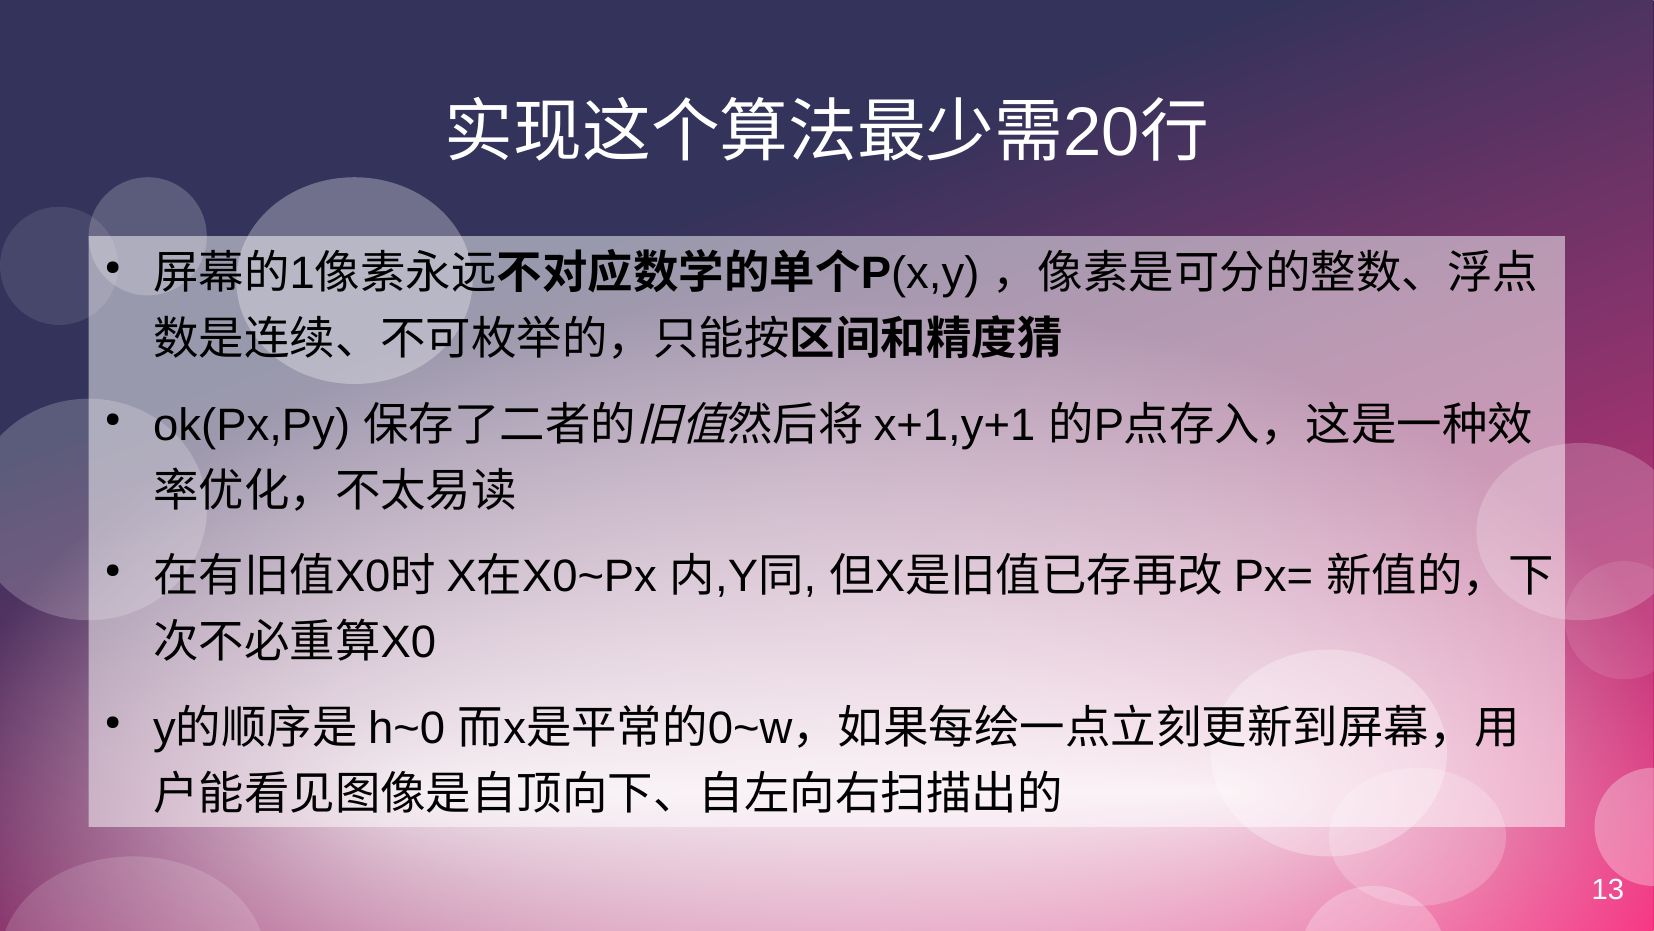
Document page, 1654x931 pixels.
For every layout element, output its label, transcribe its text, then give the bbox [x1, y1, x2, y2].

title 实现这个算法最少需20行 [88, 44, 1565, 207]
list 屏幕的1像素永远不对应数学的单个P(x,y) ，像素是可分的整数、浮点数是连续、不可枚举的，只能按区间和精度猜 ok(Px,Py) 保存了二者的旧值然后将 x+1,y+1 的P点存入，这是一种效率优化，不太易读 在有旧值X0时 X在X0~Px 内,Y同, 但X是旧值已存再改 Px= 新值的，下次不必重算X0 y的顺序是 h~0 而x是平常的0~w，如果每绘一点立刻更新到屏幕，用户能看见图像是自顶向下、自左向右扫描出的 [88, 236, 1565, 827]
